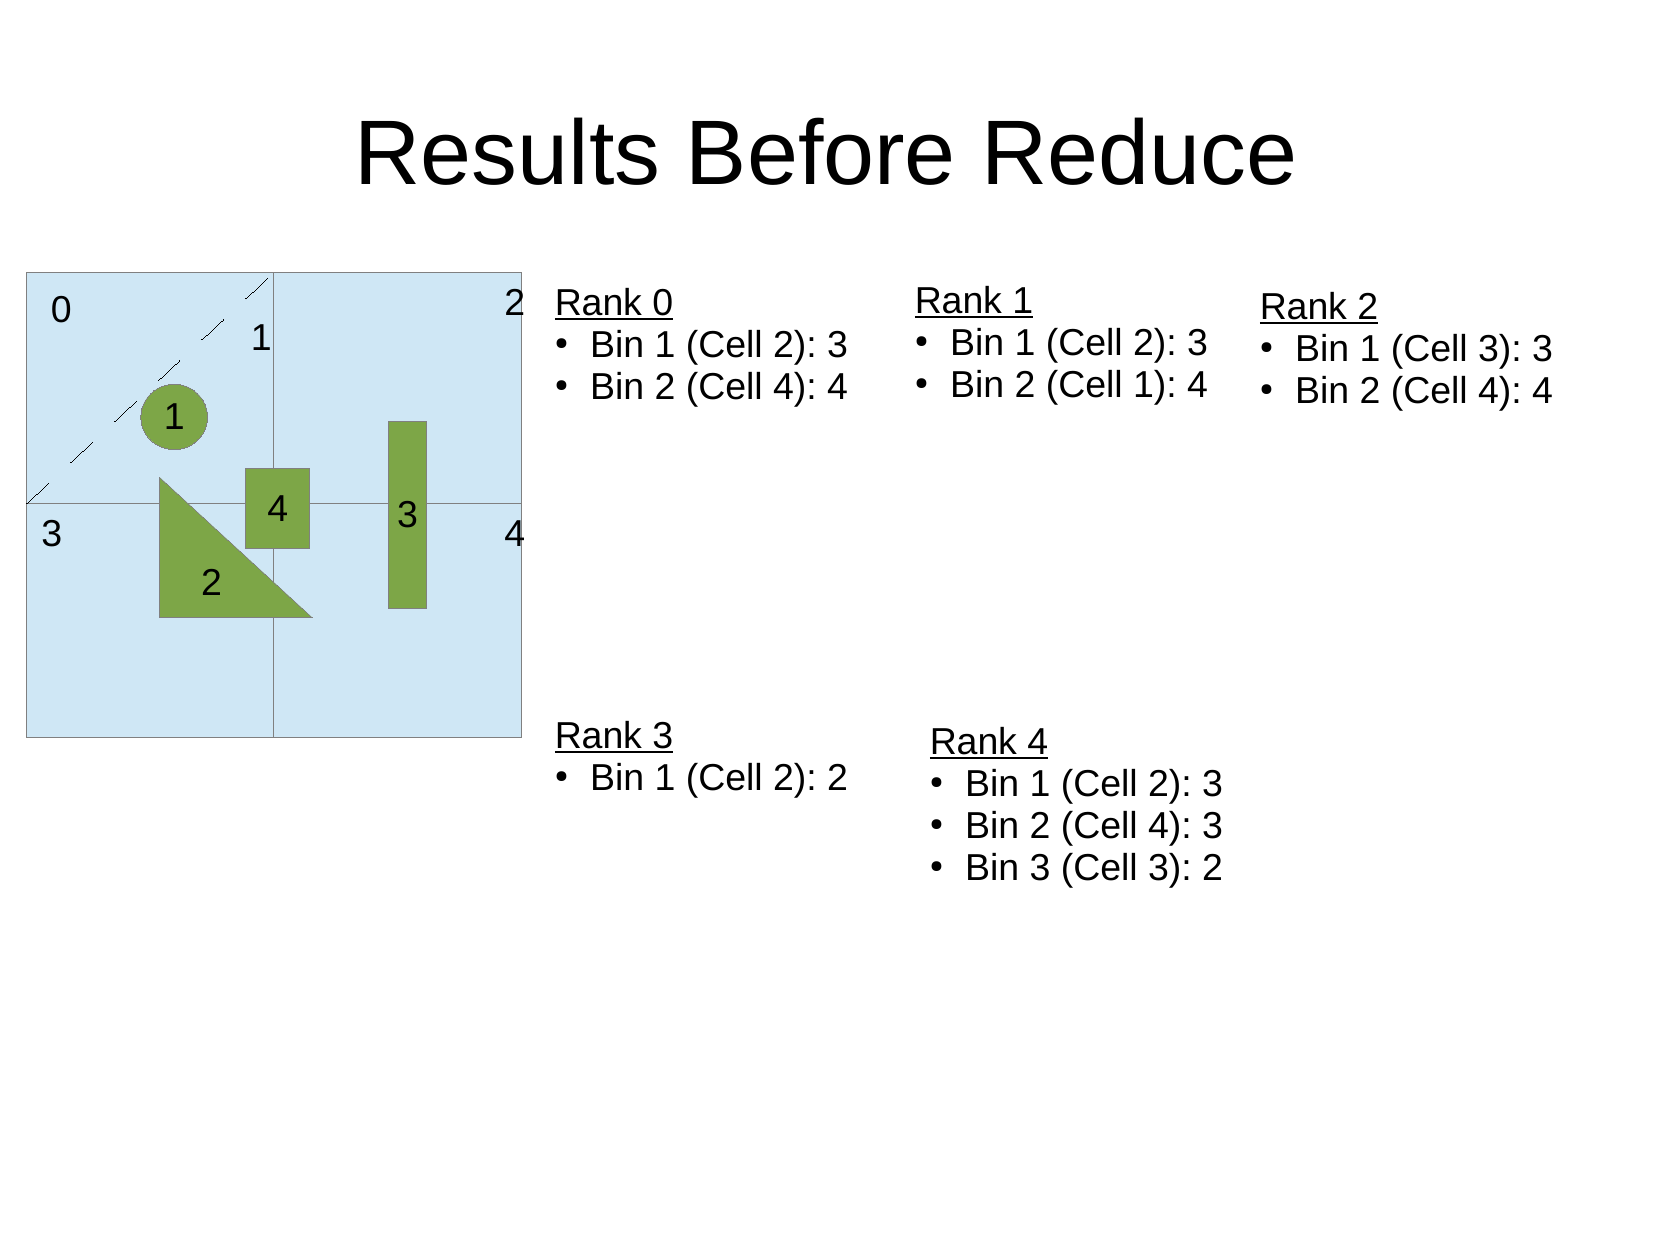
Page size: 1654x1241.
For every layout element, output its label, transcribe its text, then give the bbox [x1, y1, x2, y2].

text_box [26, 272, 522, 738]
text_box Rank 1 Bin 1 (Cell 2): 3 Bin 2 (Cell 1): 4 [900, 272, 1246, 676]
title Results Before Reduce [82, 49, 1571, 257]
text_box 1 [236, 309, 287, 367]
text_box Rank 0 Bin 1 (Cell 2): 3 Bin 2 (Cell 4): 4 [540, 274, 886, 678]
text_box Rank 4 Bin 1 (Cell 2): 3 Bin 2 (Cell 4): 3 Bin 3 (Cell 3): 2 [915, 713, 1261, 1117]
text_box 3 [26, 505, 78, 563]
text_box Rank 2 Bin 1 (Cell 3): 3 Bin 2 (Cell 4): 4 [1245, 278, 1591, 682]
text_box 4 [245, 468, 310, 549]
text_box 4 [489, 505, 540, 563]
text_box 0 [36, 281, 87, 339]
text_box 2 [489, 274, 540, 331]
text_box Rank 3 Bin 1 (Cell 2): 2 [540, 707, 886, 1111]
text_box 3 [388, 421, 427, 609]
text_box 1 [140, 384, 208, 450]
text_box 2 [159, 477, 313, 618]
